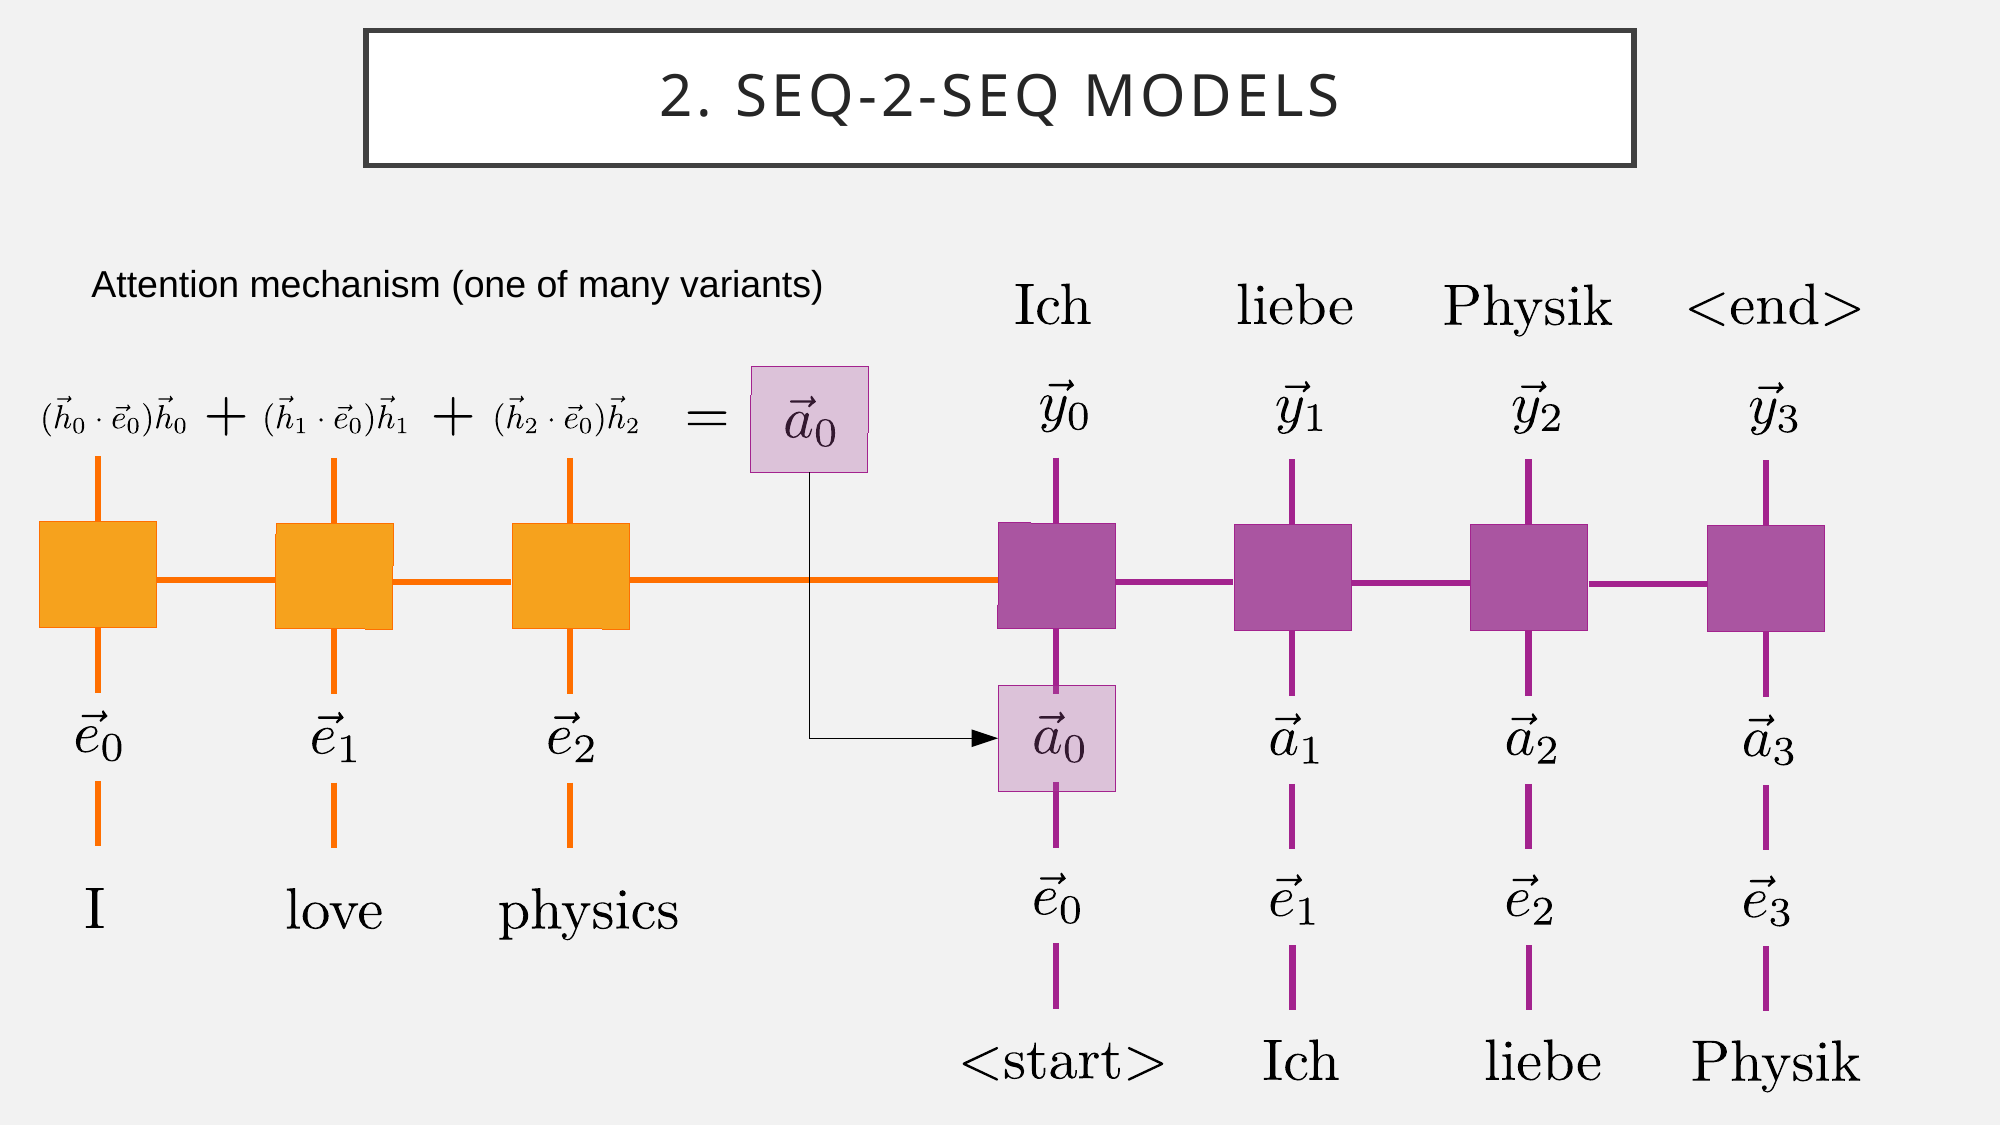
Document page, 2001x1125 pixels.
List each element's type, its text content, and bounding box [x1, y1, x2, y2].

text_box [1748, 714, 1775, 726]
text_box [112, 413, 126, 429]
text_box [1761, 1055, 1791, 1093]
text_box [1757, 297, 1787, 324]
text_box [380, 395, 396, 403]
text_box [73, 417, 85, 434]
text_box [593, 902, 613, 930]
text_box [1299, 897, 1315, 925]
text_box [531, 888, 562, 929]
text_box [1234, 524, 1352, 631]
text_box [1015, 284, 1034, 324]
text_box [1749, 875, 1776, 887]
text_box [337, 404, 353, 412]
text_box [610, 395, 626, 403]
text_box [512, 523, 630, 630]
text_box [1034, 888, 1057, 916]
text_box [143, 403, 152, 437]
text_box [1816, 1054, 1829, 1081]
text_box [548, 727, 571, 755]
text_box [1270, 890, 1294, 917]
text_box [1707, 525, 1825, 632]
text_box [1541, 403, 1560, 431]
text_box [1068, 402, 1088, 431]
text_box [75, 726, 99, 753]
text_box [1511, 713, 1538, 725]
text_box [1329, 297, 1353, 325]
text_box [1584, 284, 1613, 325]
text_box [1275, 713, 1302, 725]
text_box [329, 903, 359, 930]
text_box [1824, 292, 1861, 327]
text_box [1127, 1046, 1164, 1081]
text_box [1270, 729, 1298, 756]
text_box [1276, 874, 1303, 886]
text_box [632, 902, 655, 930]
text_box [1269, 297, 1293, 325]
text_box [495, 403, 504, 437]
text_box [554, 711, 581, 724]
text_box [365, 403, 374, 437]
text_box [608, 405, 625, 429]
text_box [997, 522, 1116, 629]
text_box [1571, 286, 1578, 293]
text_box [627, 417, 638, 434]
text_box [1502, 1054, 1515, 1080]
text_box [509, 395, 524, 403]
text_box [1577, 1053, 1601, 1081]
text_box [525, 417, 537, 434]
text_box [1789, 283, 1819, 325]
text_box [1026, 1042, 1046, 1079]
text_box [499, 902, 529, 940]
text_box [115, 404, 131, 412]
text_box [397, 417, 407, 434]
text_box [433, 396, 473, 436]
text_box [750, 366, 869, 473]
text_box [1483, 284, 1514, 325]
text_box [1254, 298, 1267, 324]
title 2. Seq-2-seq models [366, 30, 1634, 166]
text_box [296, 417, 306, 434]
text_box [312, 727, 335, 755]
text_box [1512, 396, 1540, 434]
text_box [1749, 397, 1777, 436]
text_box [1506, 729, 1534, 756]
text_box [564, 413, 578, 429]
text_box [1537, 736, 1556, 764]
text_box [1758, 382, 1784, 394]
text_box [1545, 298, 1565, 326]
text_box [575, 735, 594, 763]
text_box Attention mechanism (one of many variants) [76, 256, 839, 313]
text_box [619, 890, 626, 897]
text_box [174, 417, 186, 434]
text_box [317, 711, 344, 724]
text_box [1819, 1042, 1826, 1049]
text_box [1731, 1040, 1762, 1081]
text_box [1688, 292, 1725, 327]
text_box [81, 710, 108, 722]
text_box [334, 413, 348, 429]
text_box [1506, 890, 1530, 917]
text_box [1521, 380, 1547, 393]
text_box [507, 405, 524, 429]
text_box [561, 903, 591, 941]
text_box [1263, 1040, 1282, 1080]
text_box [1303, 736, 1319, 764]
text_box [1004, 1052, 1025, 1080]
text_box [156, 405, 173, 429]
text_box [1485, 1039, 1499, 1080]
text_box [1101, 1042, 1120, 1079]
text_box [1050, 1052, 1077, 1080]
text_box [580, 417, 591, 434]
text_box [275, 523, 394, 630]
text_box [568, 404, 583, 412]
text_box [1060, 895, 1080, 924]
text_box [1512, 874, 1539, 886]
text_box [1276, 396, 1304, 434]
text_box [1048, 379, 1075, 391]
text_box [127, 417, 139, 434]
text_box [43, 403, 52, 437]
text_box [265, 403, 274, 437]
text_box [1505, 1041, 1512, 1048]
text_box [302, 902, 329, 930]
text_box [85, 888, 104, 928]
text_box [1730, 297, 1754, 325]
text_box [1237, 283, 1251, 324]
text_box [1778, 405, 1798, 433]
text_box [349, 417, 361, 434]
text_box [595, 403, 604, 437]
text_box [56, 395, 72, 403]
text_box [1257, 285, 1264, 292]
text_box [39, 521, 157, 628]
text_box [616, 902, 629, 929]
text_box [1040, 872, 1066, 885]
text_box [1793, 1054, 1813, 1082]
text_box [1444, 285, 1479, 325]
text_box [1079, 1052, 1099, 1079]
text_box [54, 405, 72, 429]
text_box [1692, 1040, 1727, 1081]
text_box [687, 422, 727, 426]
text_box [1284, 380, 1311, 393]
text_box [102, 733, 122, 762]
text_box [278, 395, 294, 403]
text_box [378, 405, 395, 429]
text_box [1295, 283, 1325, 325]
text_box [1513, 299, 1543, 337]
text_box [341, 735, 356, 763]
text_box [158, 395, 173, 403]
text_box [1568, 299, 1581, 325]
text_box [1040, 395, 1067, 433]
text_box [359, 902, 382, 930]
text_box [1285, 1053, 1308, 1081]
text_box [658, 902, 678, 930]
text_box [1309, 1039, 1339, 1080]
text_box [286, 888, 300, 929]
text_box [1470, 524, 1588, 631]
text_box [962, 1046, 999, 1081]
text_box [276, 405, 294, 429]
text_box [1533, 897, 1552, 925]
text_box [1061, 283, 1091, 324]
text_box [1307, 403, 1323, 431]
text_box [998, 685, 1116, 792]
text_box [1037, 297, 1060, 325]
text_box [1543, 1039, 1573, 1081]
text_box [1744, 891, 1767, 918]
text_box [1832, 1040, 1861, 1081]
text_box [1770, 898, 1790, 927]
text_box [1744, 730, 1771, 757]
text_box [206, 396, 246, 436]
text_box [1517, 1053, 1541, 1081]
text_box [1774, 737, 1794, 766]
